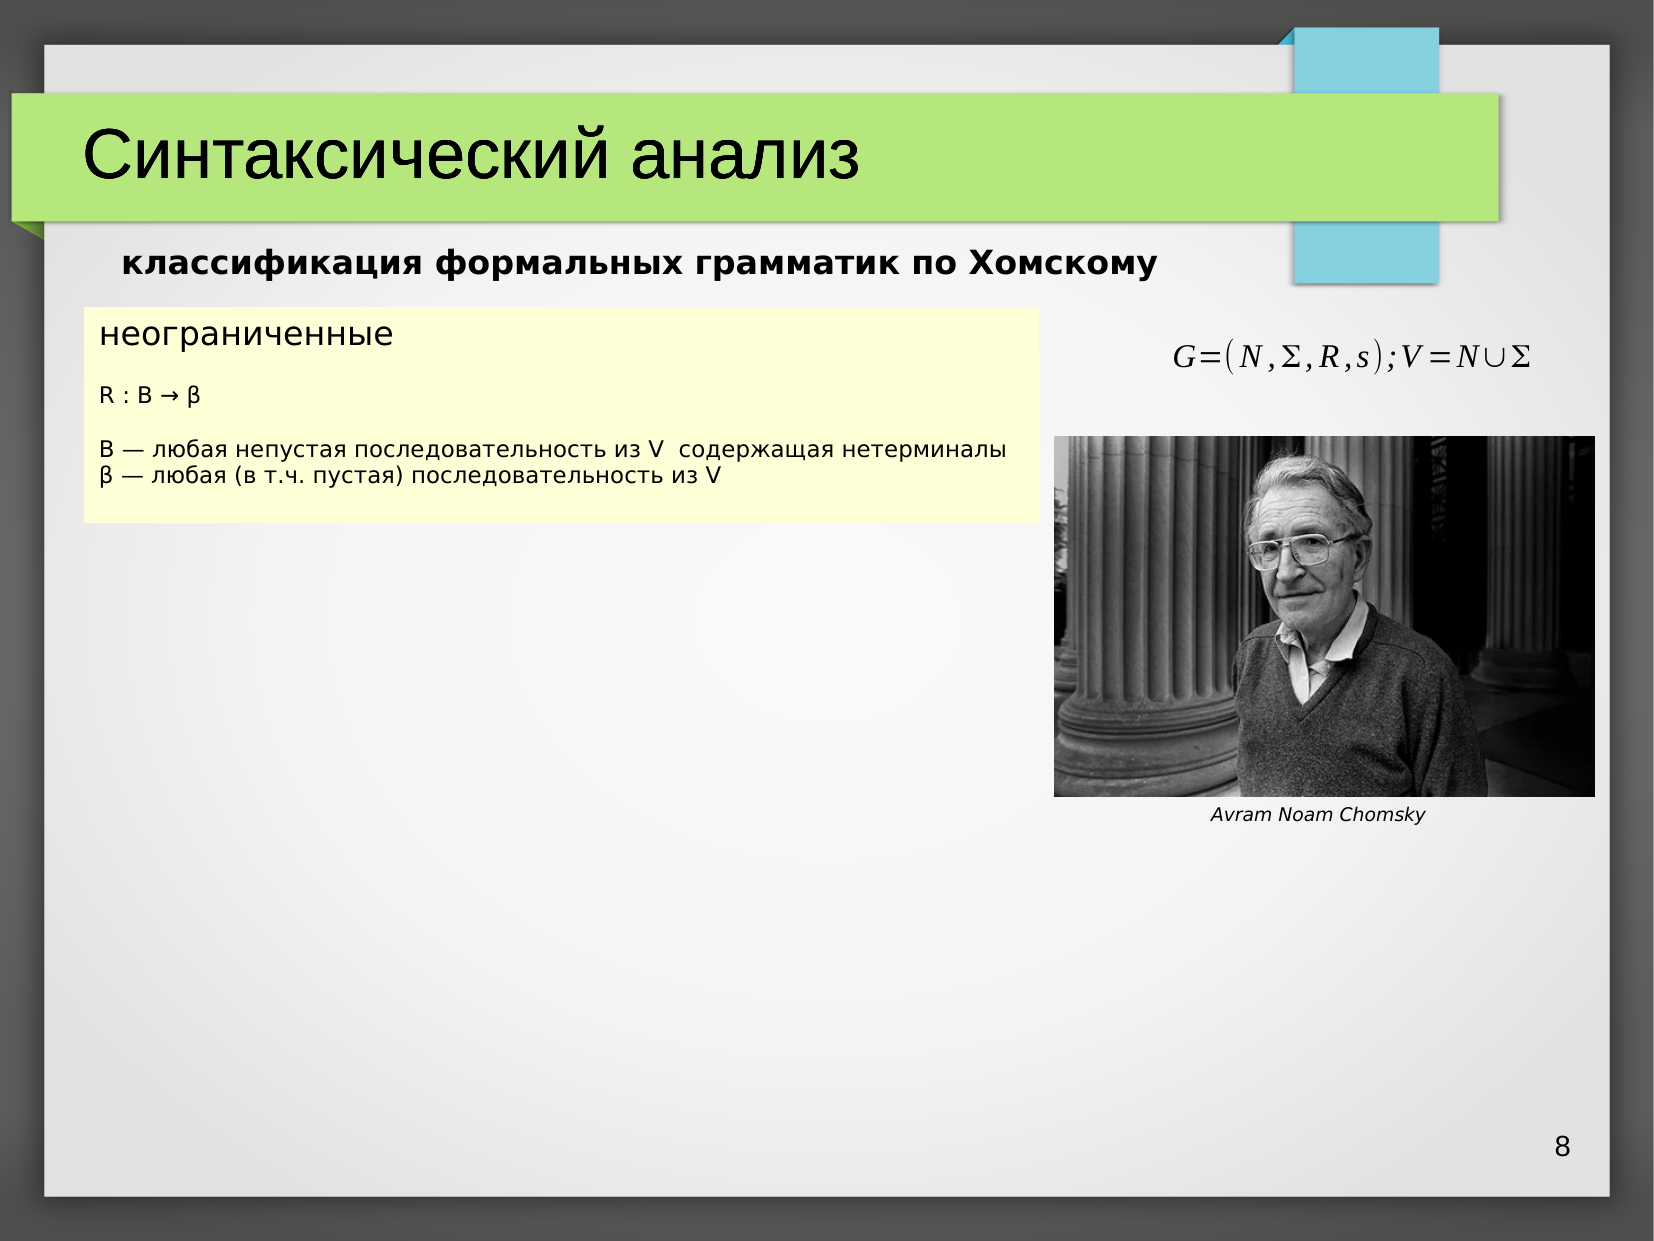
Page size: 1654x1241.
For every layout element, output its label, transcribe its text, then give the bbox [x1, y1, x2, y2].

text_box Avram Noam Chomsky [1196, 797, 1468, 845]
title Синтаксический анализ [82, 114, 993, 194]
text_box классификация формальных грамматик по Хомскому [106, 236, 1229, 290]
chart [1166, 337, 1537, 378]
picture [0, 0, 1654, 1241]
text_box неограниченные R : B → β B — любая непустая последовательность из V содержащая нетерминалы β — любая (в т.ч. пустая) последовательность из V [84, 307, 1040, 524]
